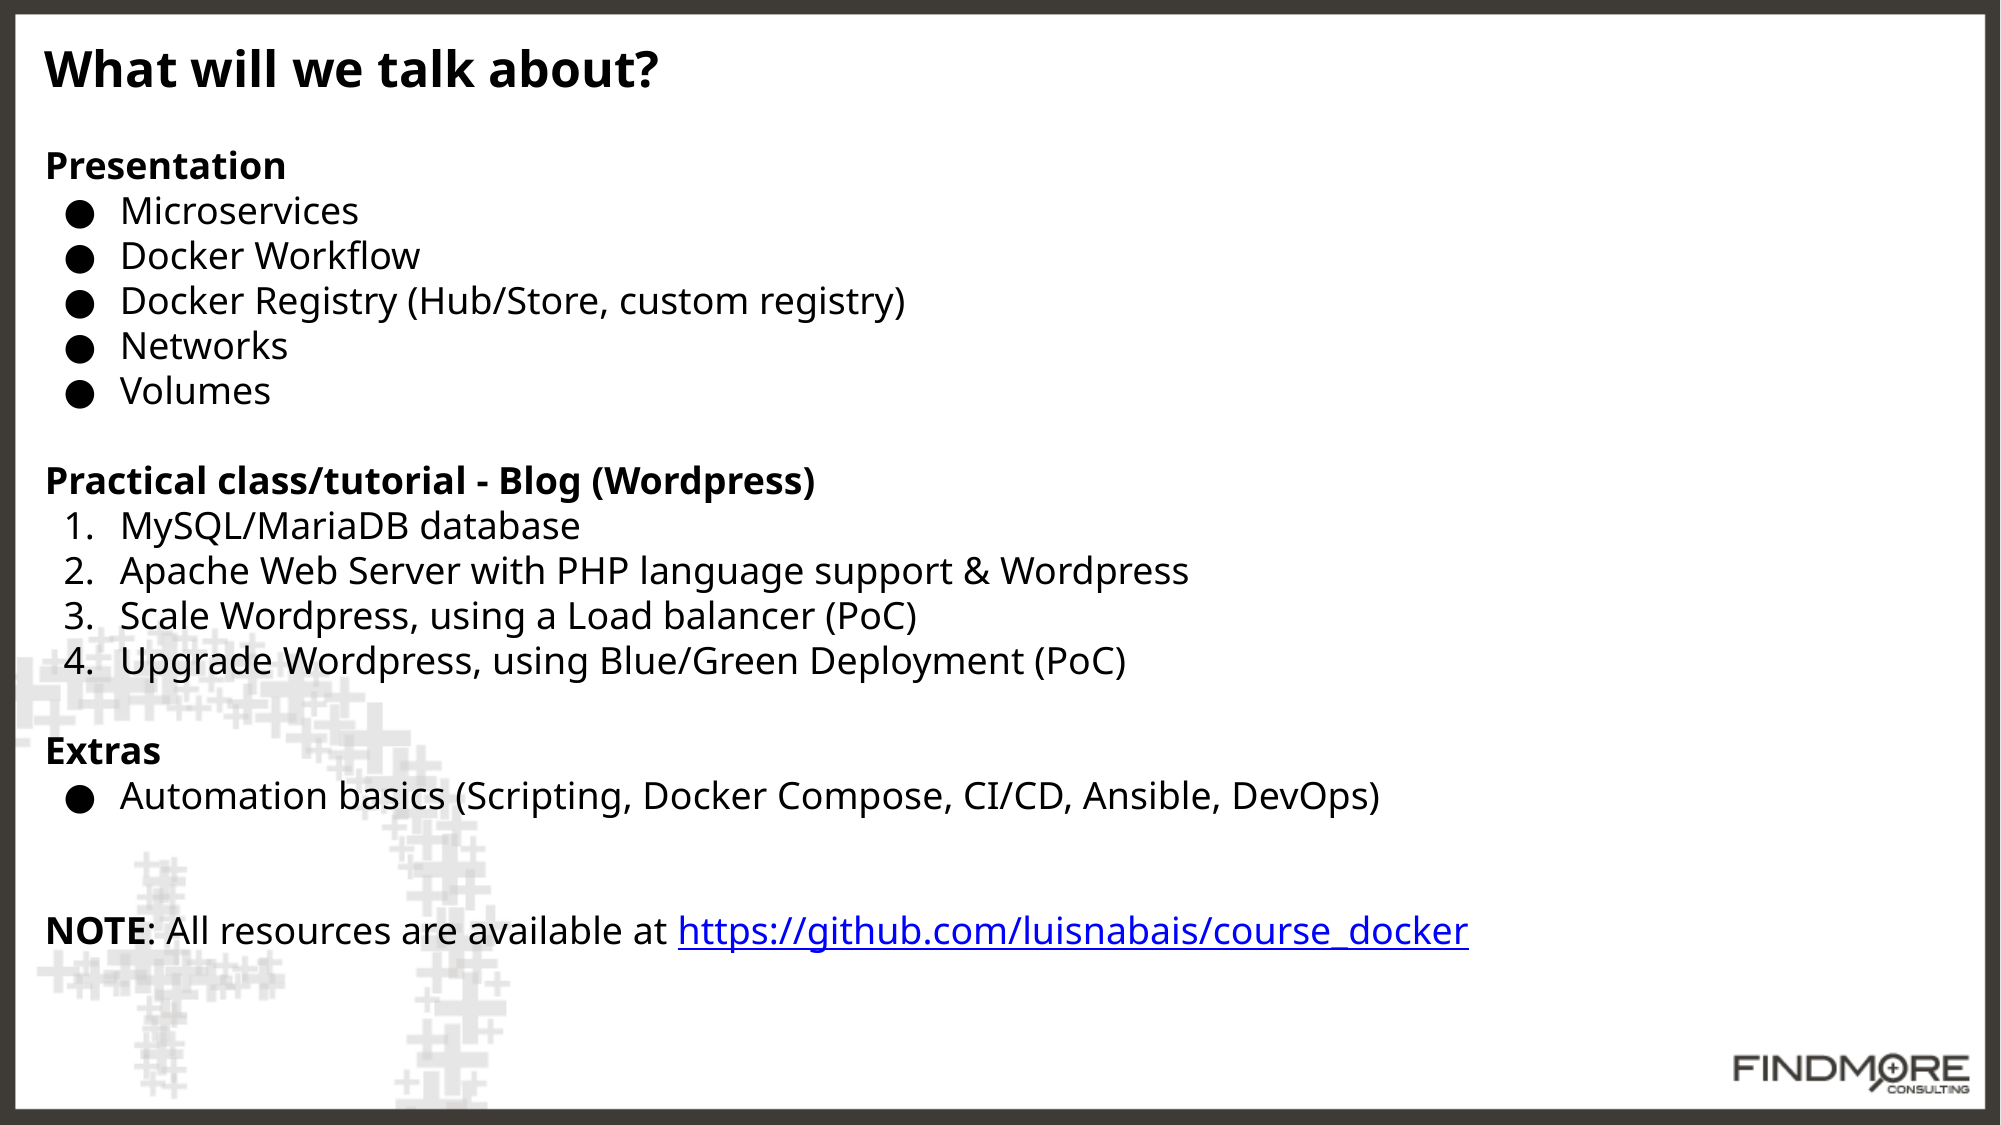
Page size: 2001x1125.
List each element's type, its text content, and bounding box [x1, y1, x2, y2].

text_box What will we talk about? Presentation Microservices Docker Workflow Docker Registry (Hub/Store, custom registry) Networks Volumes Practical class/tutorial - Blog (Wordpress) MySQL/MariaDB database Apache Web Server with PHP language support & Wordpress Scale Wordpress, using a Load balancer (PoC) Upgrade Wordpress, using Blue/Green Deployment (PoC) Extras Automation basics (Scripting, Docker Compose, CI/CD, Ansible, DevOps) NOTE: All resources are available at https://github.com/luisnabais/course_docker [29, 29, 1965, 1054]
picture [0, 0, 2001, 1125]
